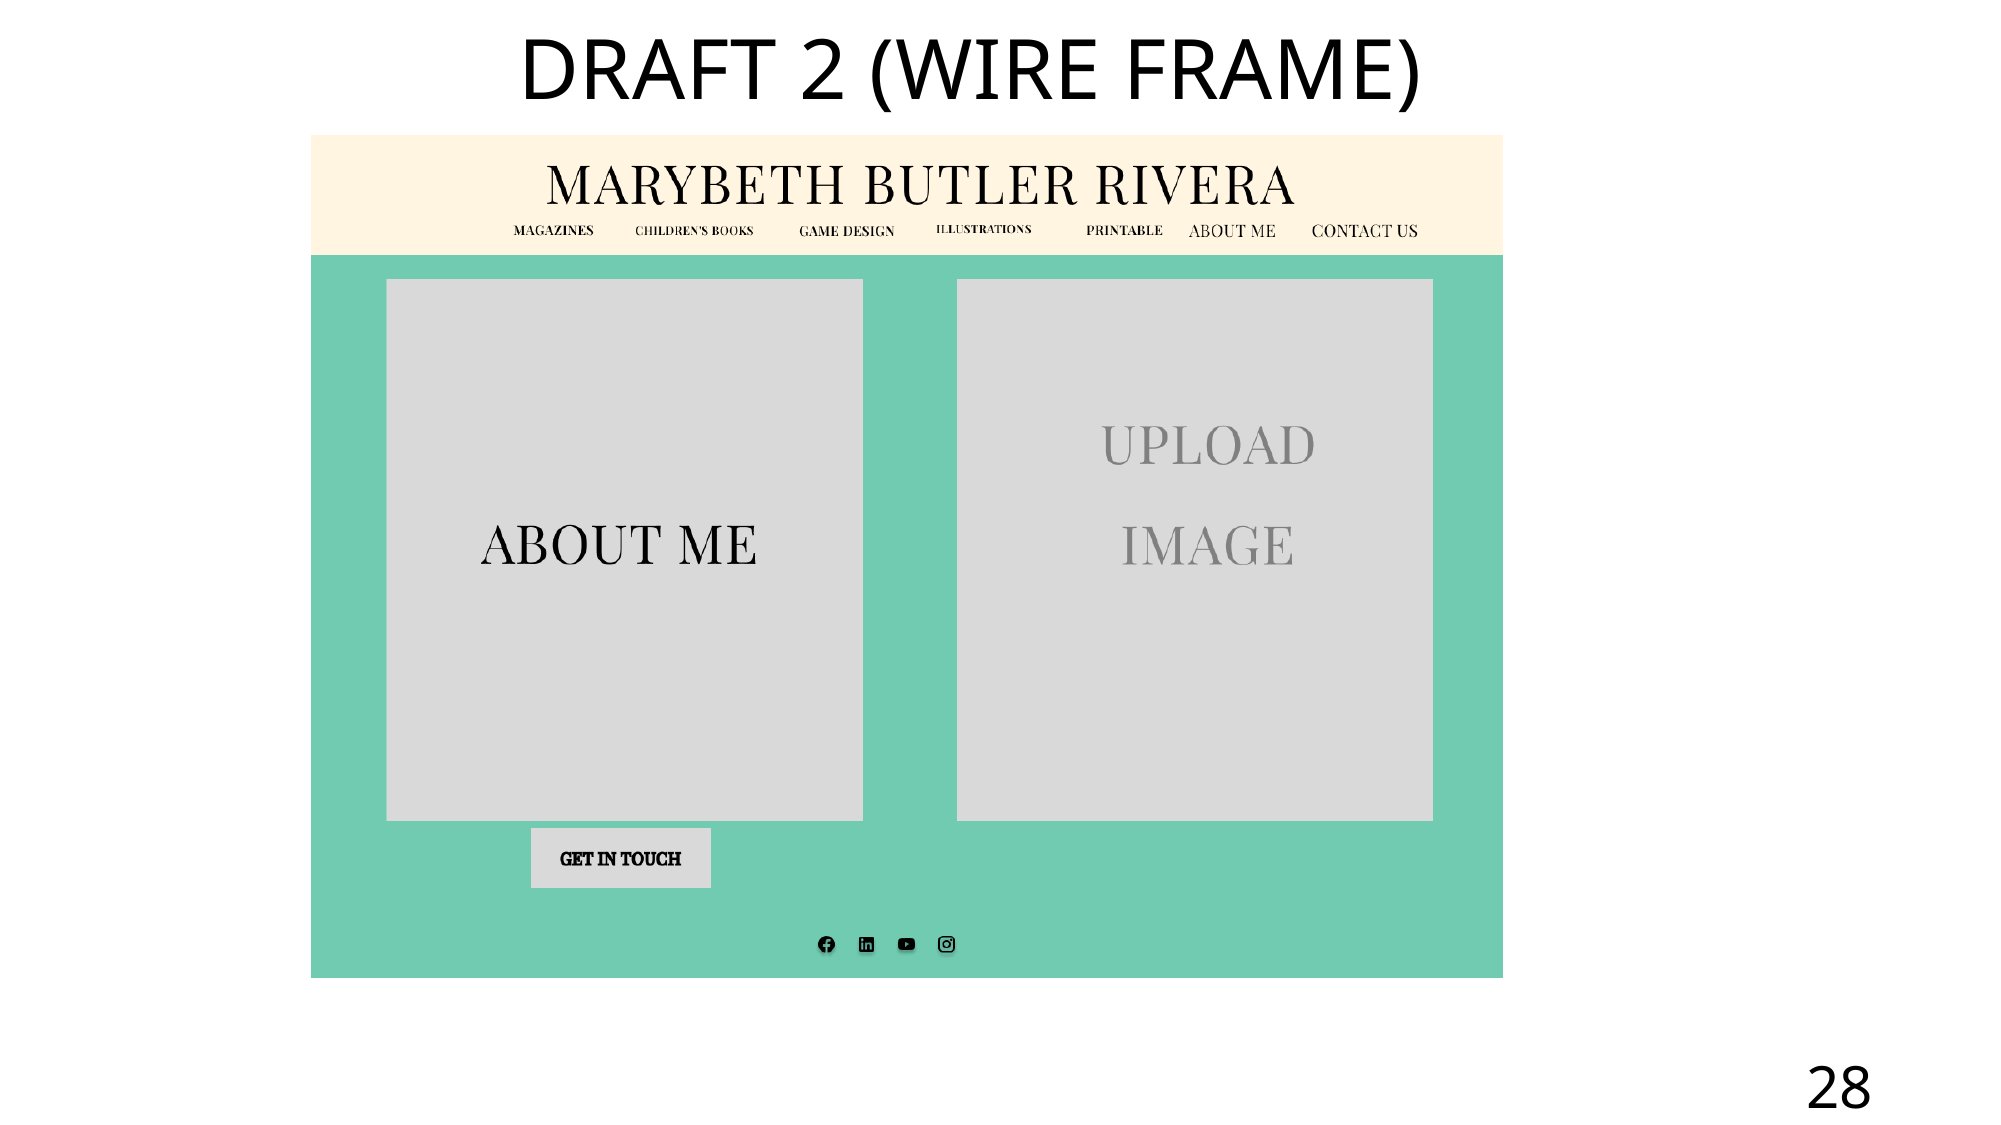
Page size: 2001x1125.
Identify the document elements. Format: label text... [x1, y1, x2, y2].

title DRAFT 2 (Wire Frame) [93, 0, 1848, 174]
picture [311, 135, 1503, 979]
slide_number 13 [1791, 1042, 1902, 1103]
